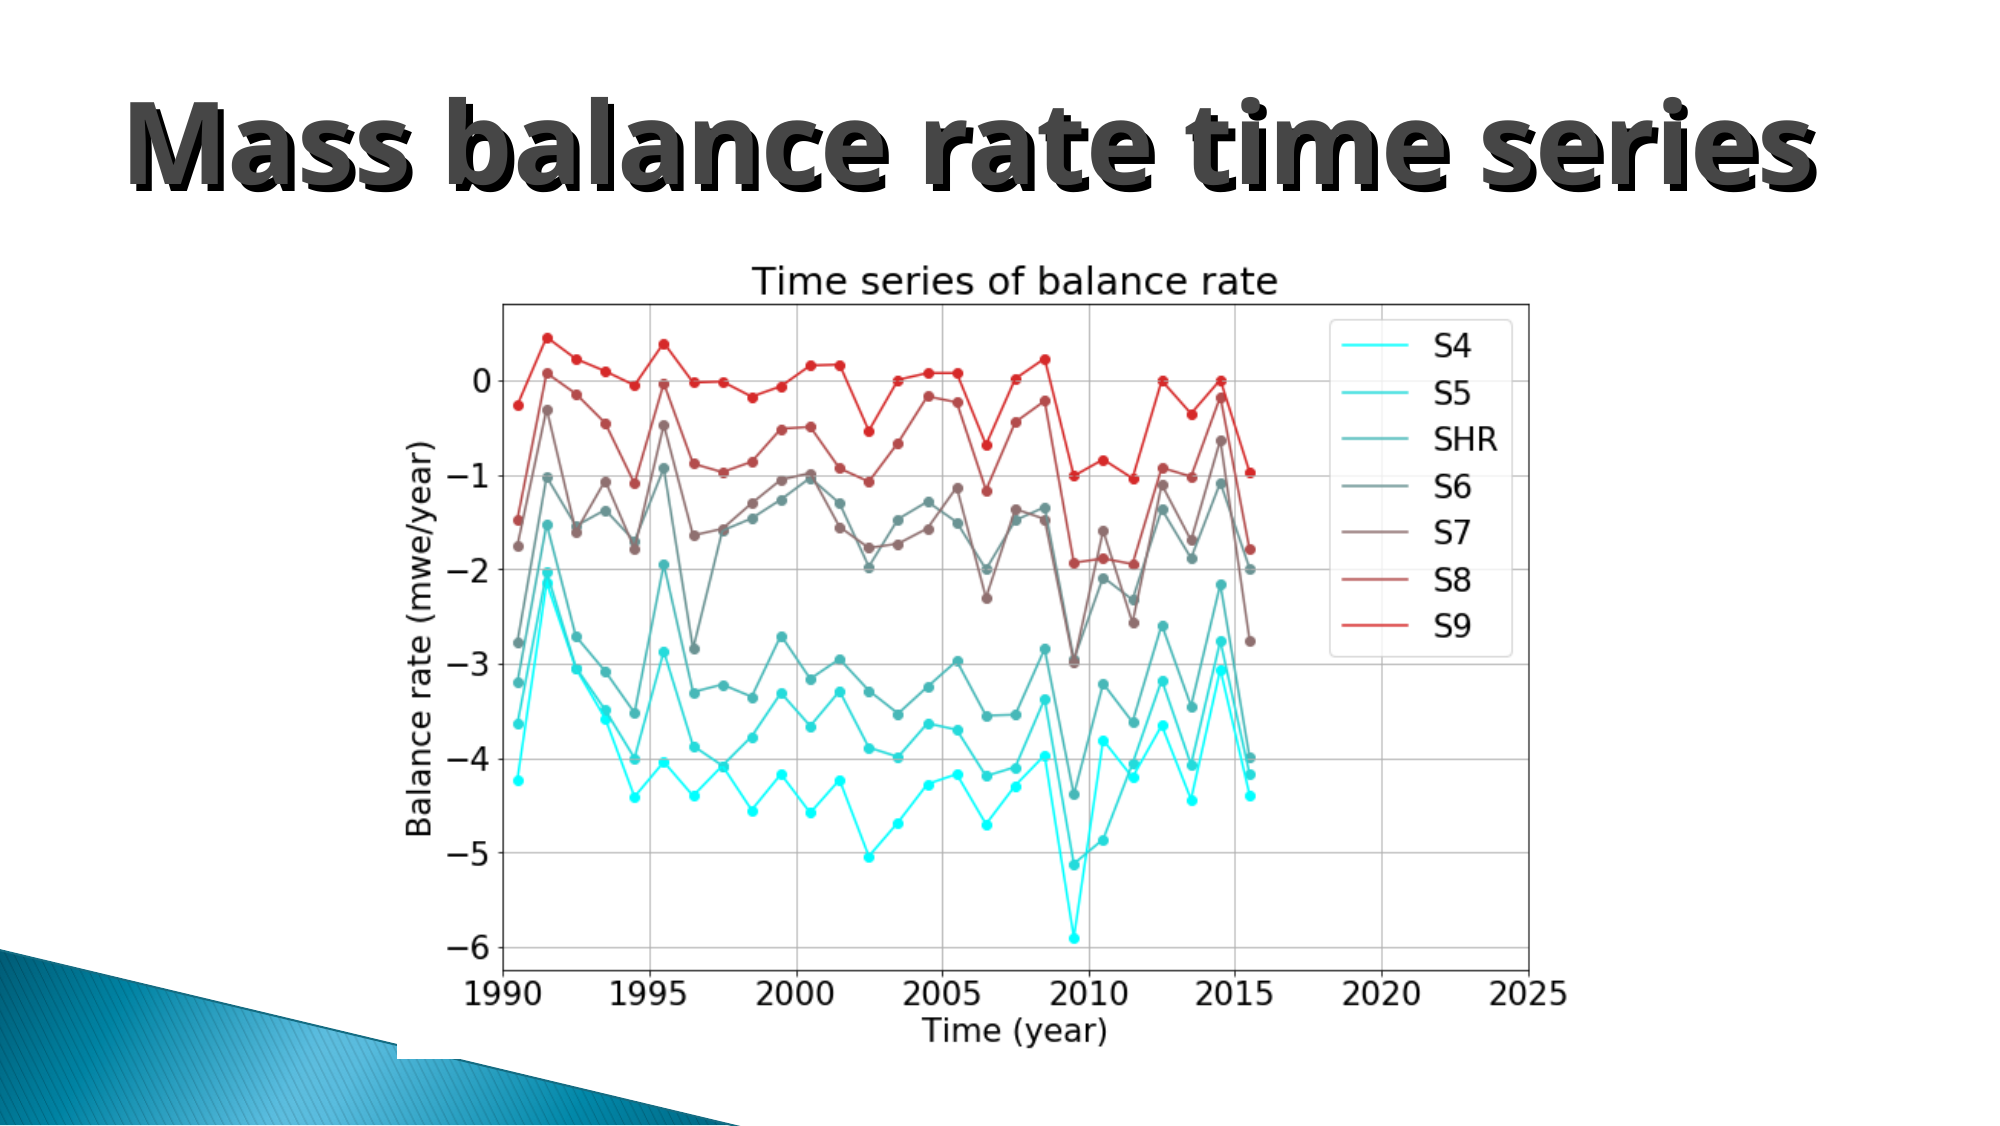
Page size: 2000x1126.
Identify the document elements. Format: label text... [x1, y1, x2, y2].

picture [397, 255, 1579, 1059]
title Mass balance rate time series [99, 45, 1900, 233]
